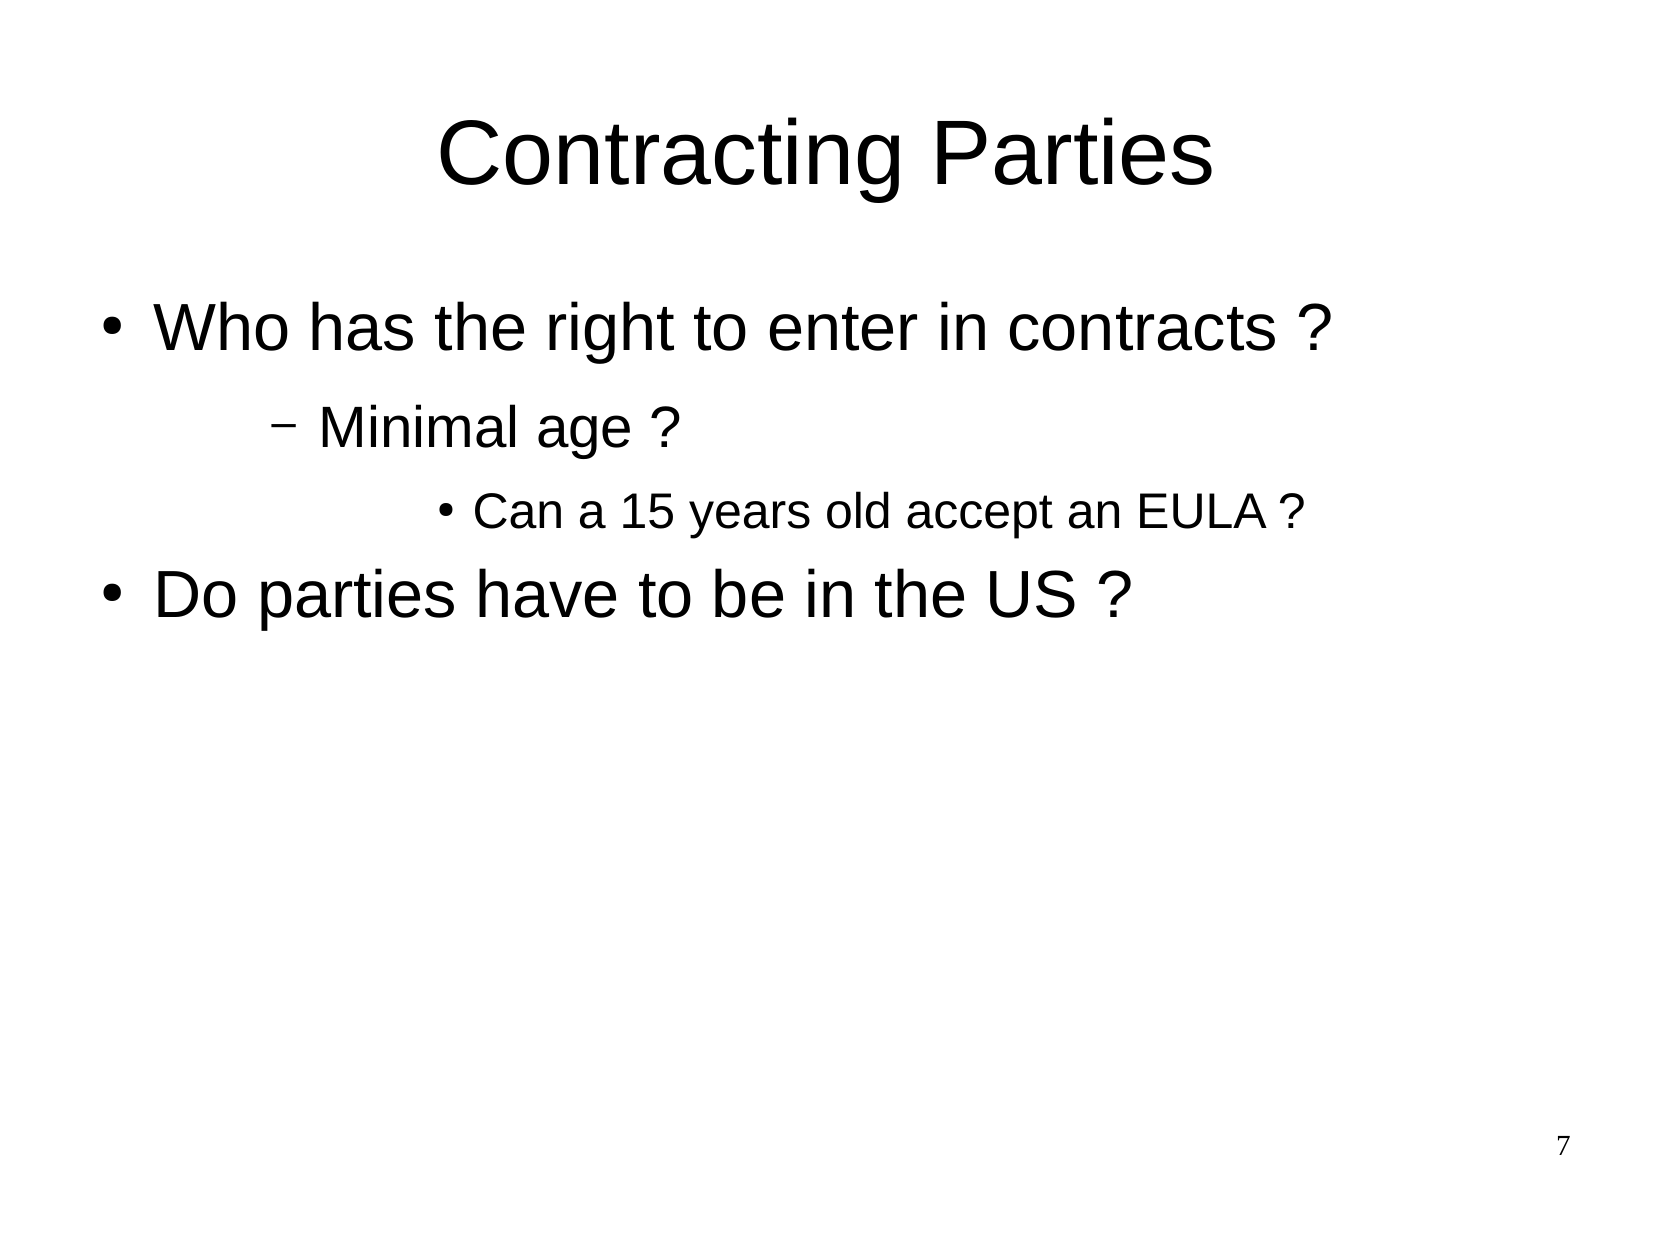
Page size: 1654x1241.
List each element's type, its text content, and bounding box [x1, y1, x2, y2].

list Who has the right to enter in contracts ? Minimal age ? Can a 15 years old accept an EULA ? Do parties have to be in the US ? [82, 290, 1571, 1094]
title Contracting Parties [82, 49, 1571, 257]
